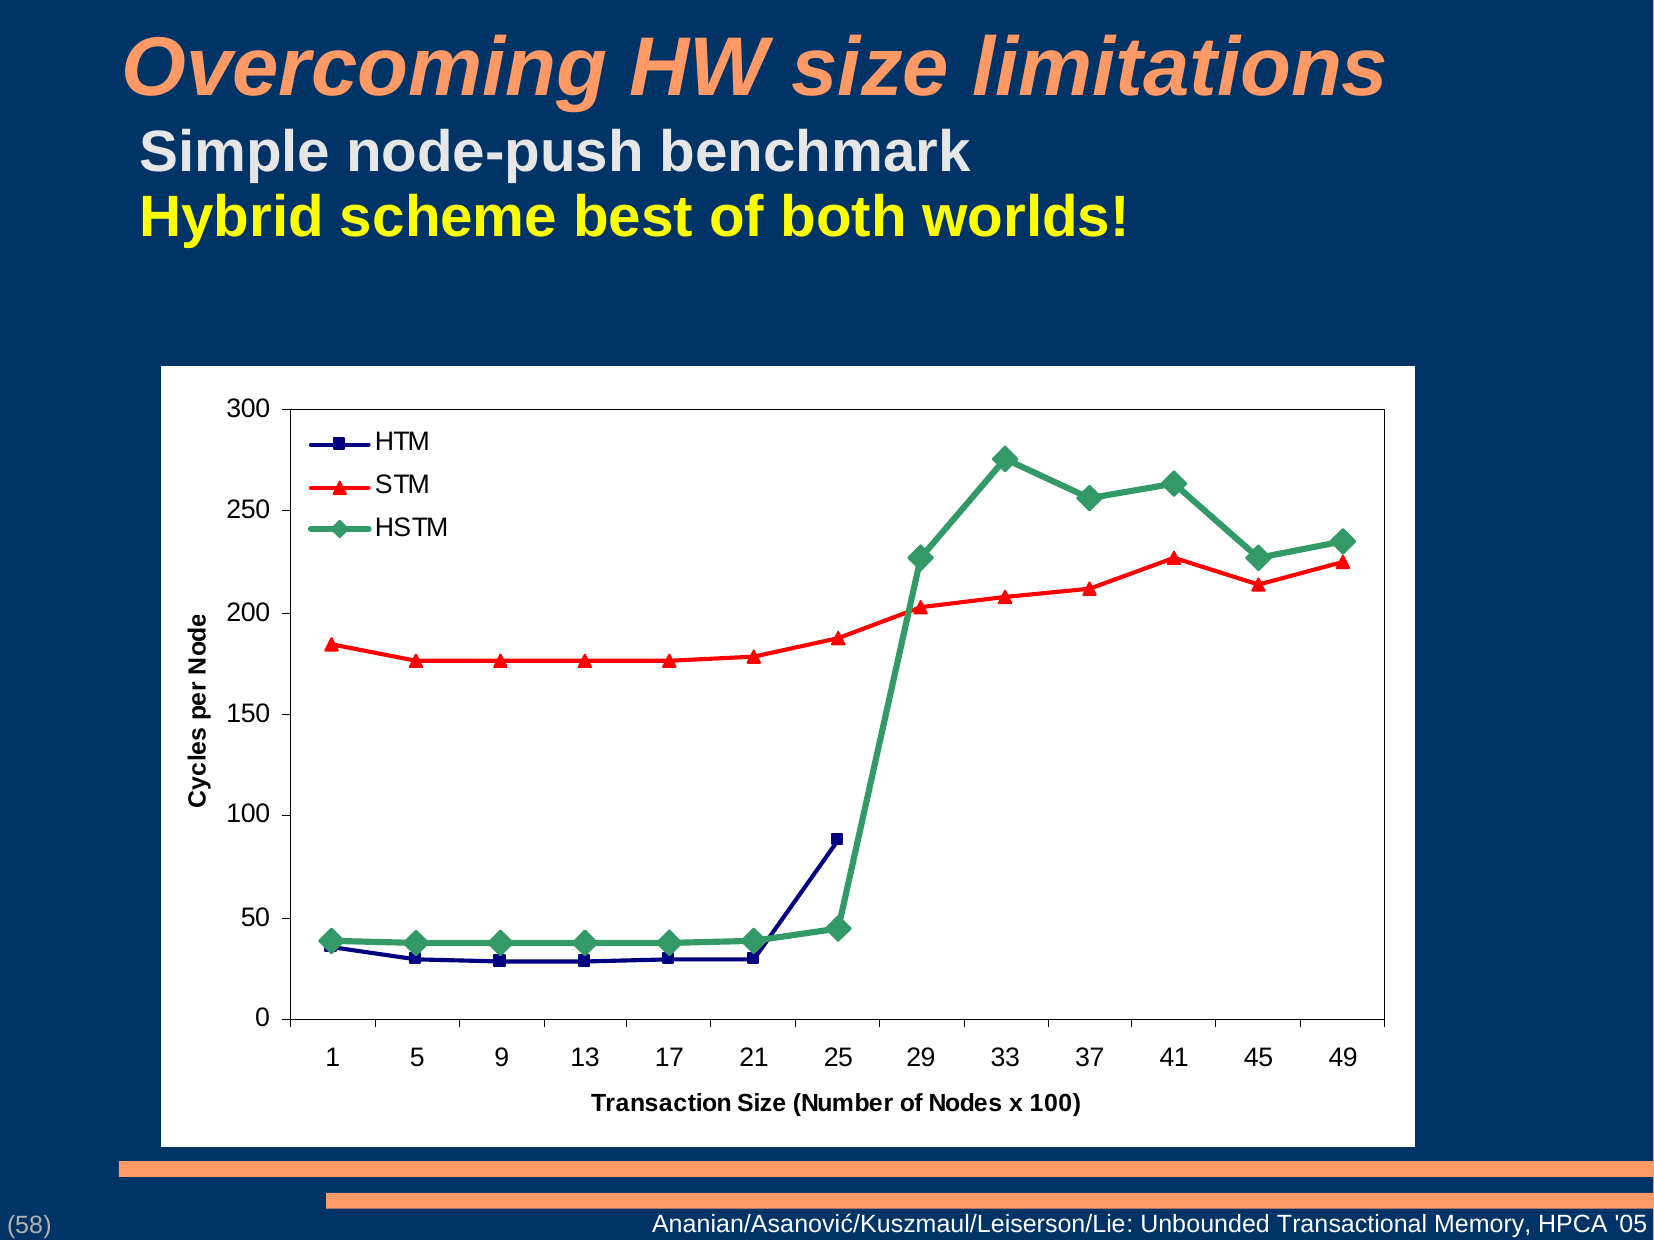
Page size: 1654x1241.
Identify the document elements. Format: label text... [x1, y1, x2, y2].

chart [150, 355, 1426, 1155]
list Simple node-push benchmark Hybrid scheme best of both worlds! [121, 118, 1561, 378]
title Overcoming HW size limitations [121, 0, 1534, 118]
